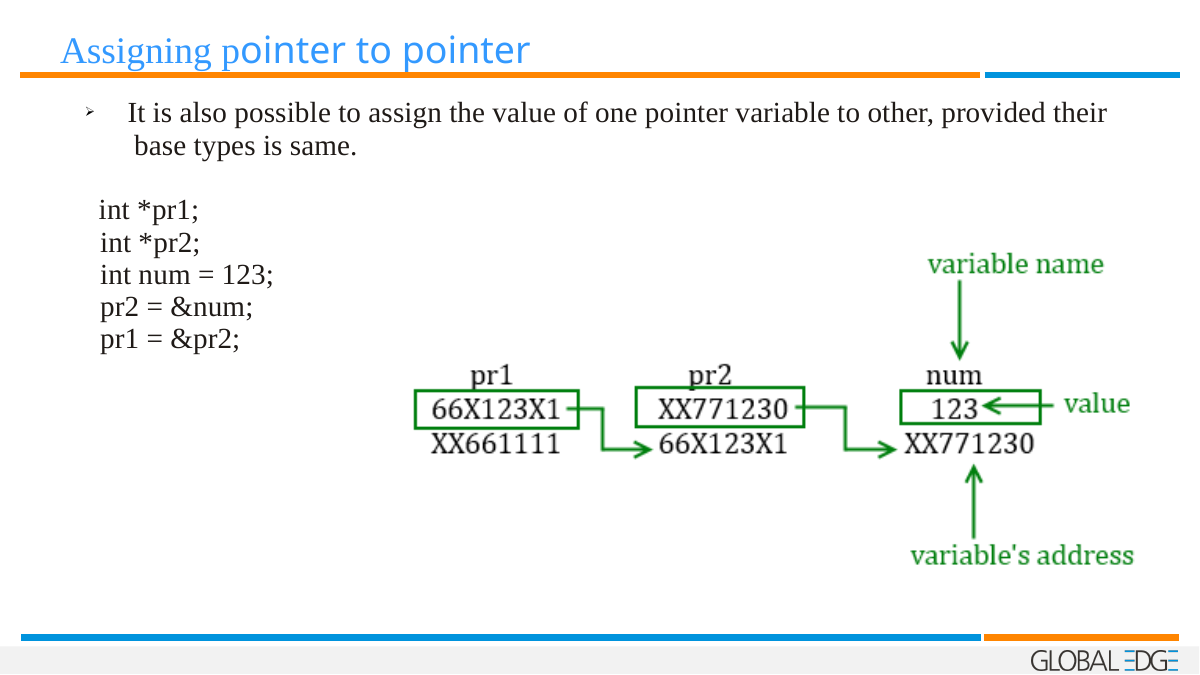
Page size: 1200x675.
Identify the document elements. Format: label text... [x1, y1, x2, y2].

picture [405, 485, 1146, 567]
subtitle It is also possible to assign the value of one pointer variable to other, provided their base types is same. int *pr1; int *pr2; int num = 123; pr2 = &num; pr1 = &pr2; [11, 0, 1182, 485]
picture [1031, 650, 1178, 671]
